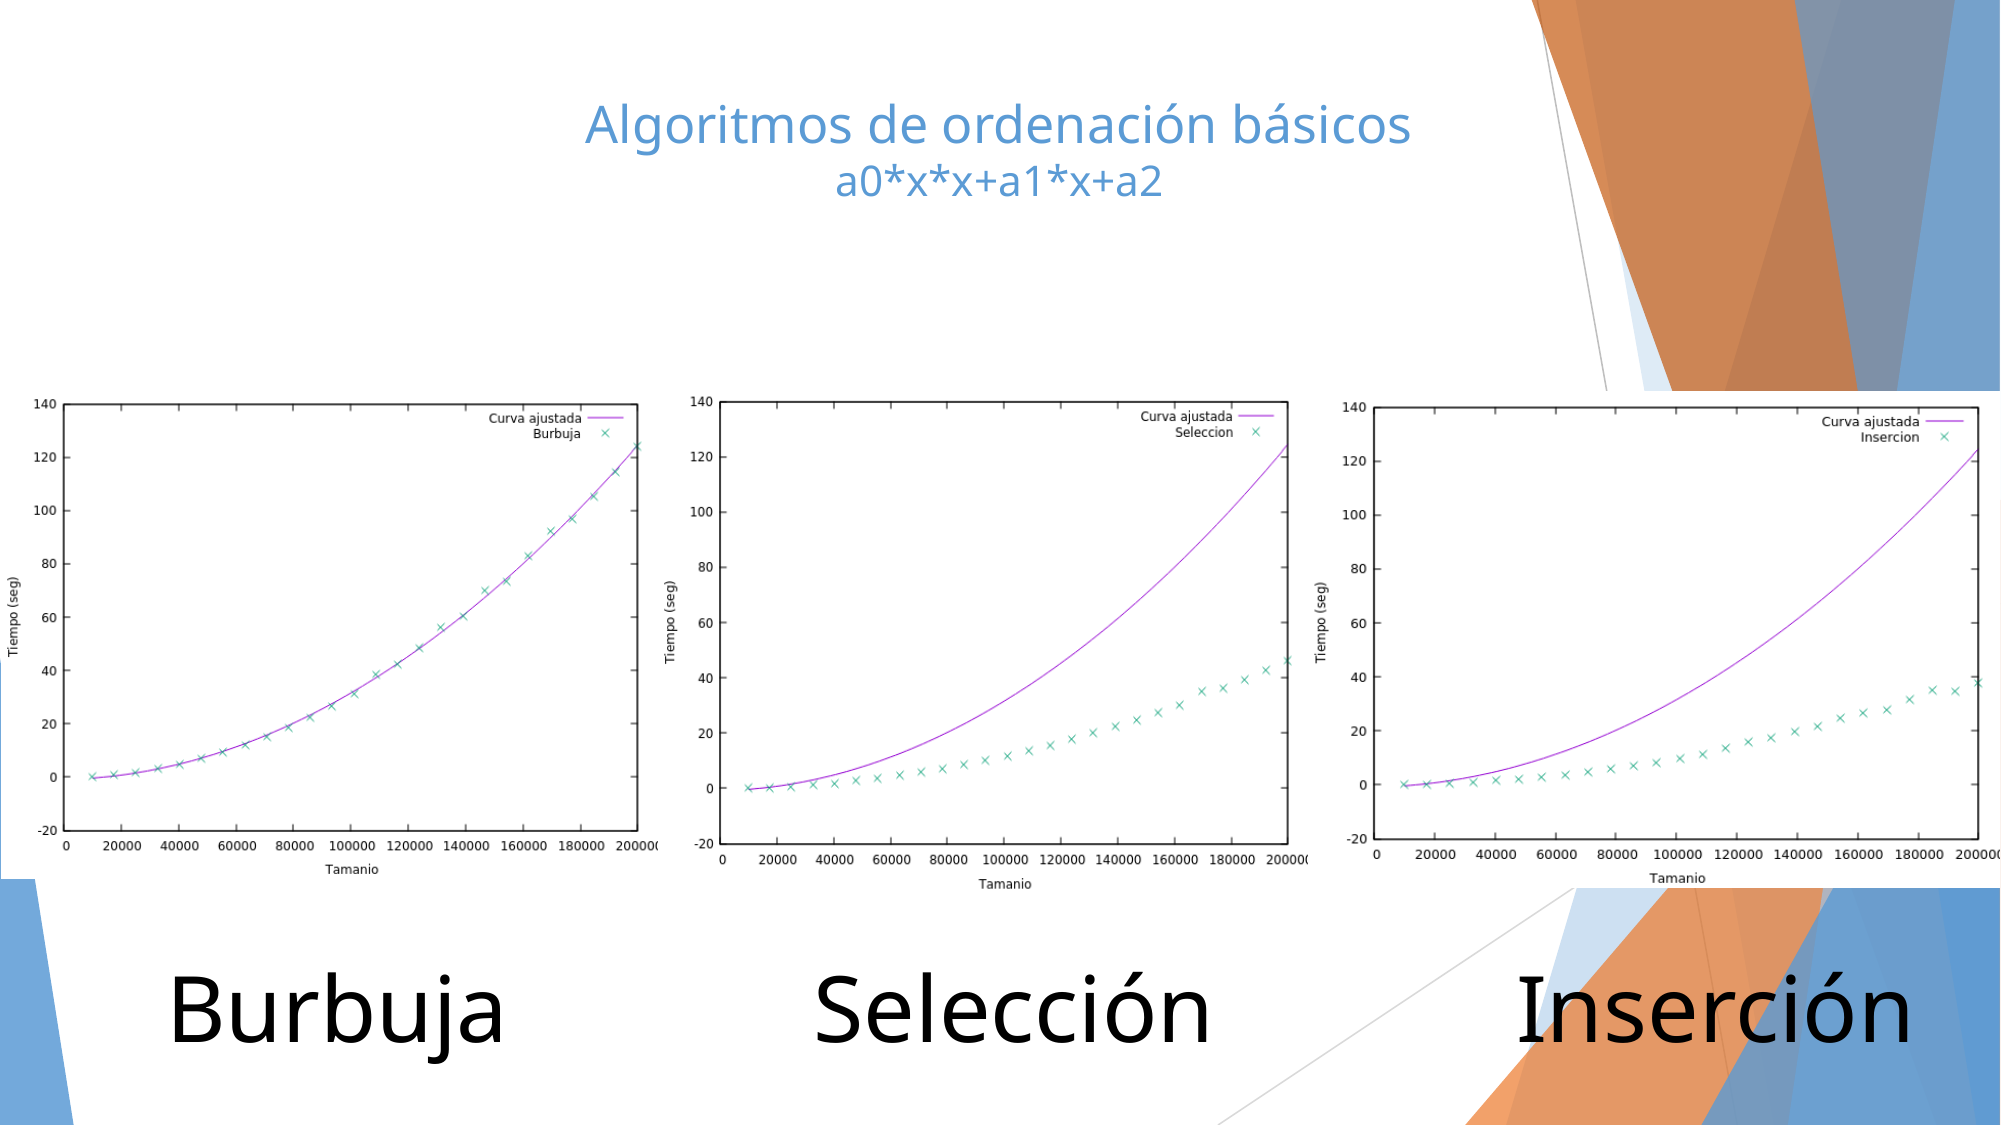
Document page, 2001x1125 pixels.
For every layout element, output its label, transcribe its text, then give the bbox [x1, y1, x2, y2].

text_box Burbuja Selección Inserción [1, 943, 2000, 1073]
picture [1, 385, 2000, 894]
title Algoritmos de ordenación básicos a0*x*x+a1*x+a2 [0, 84, 2000, 214]
